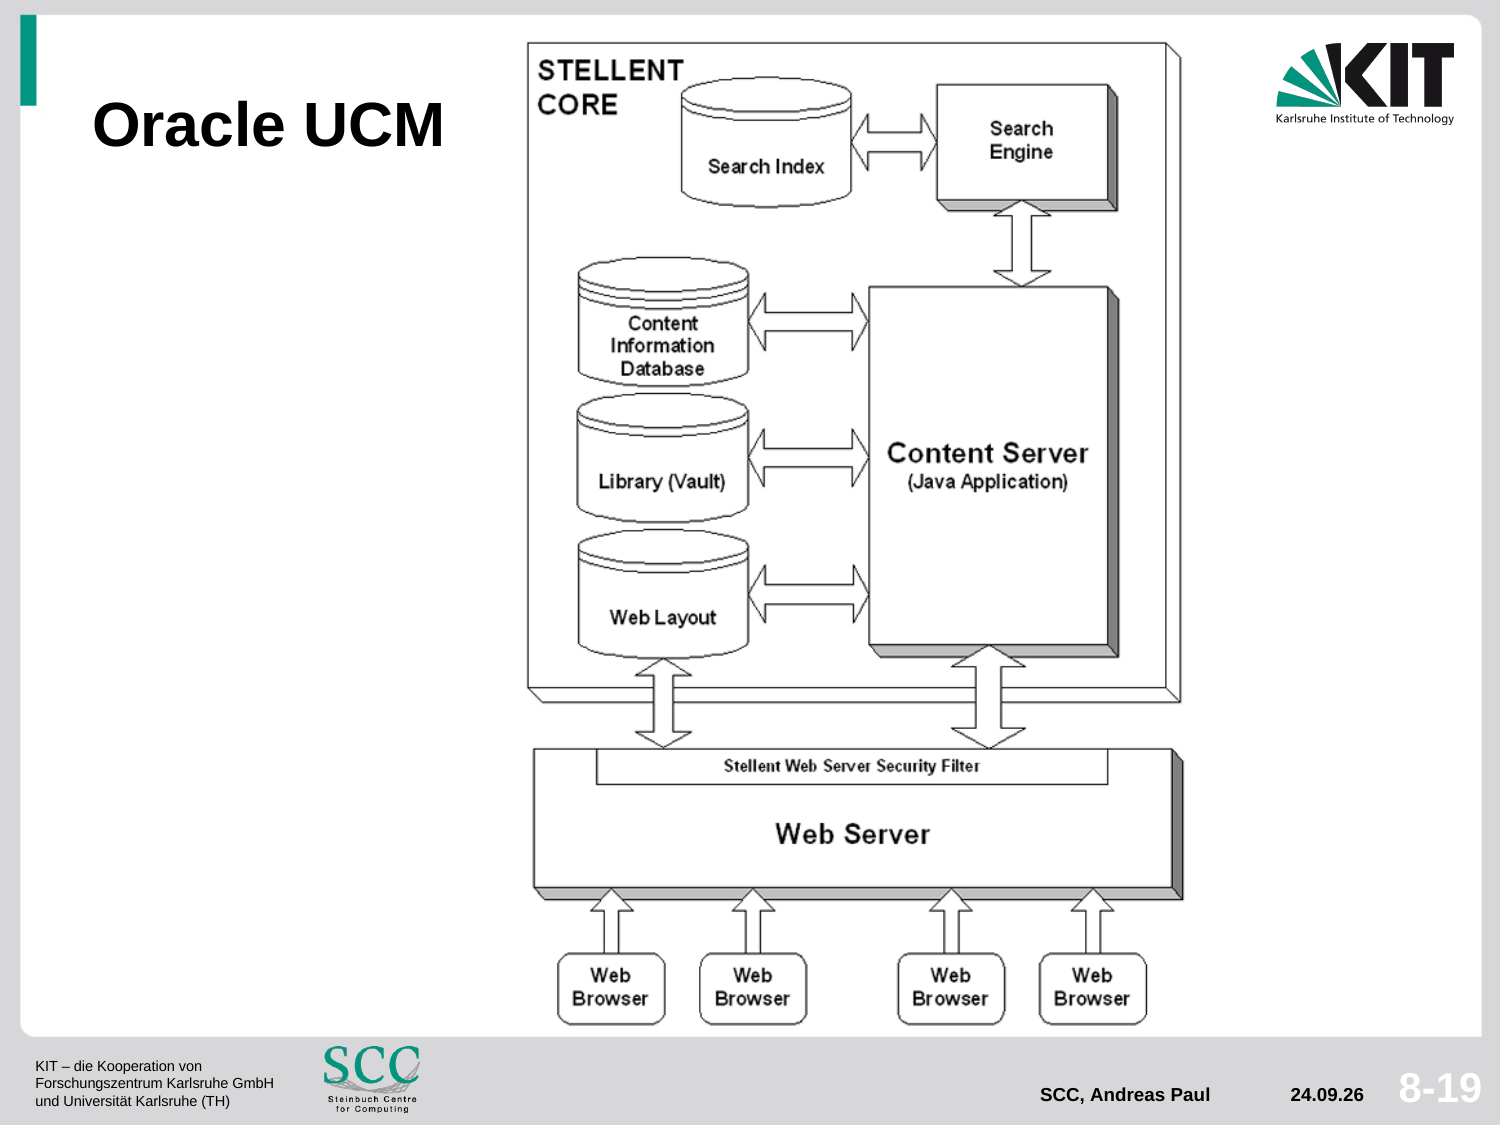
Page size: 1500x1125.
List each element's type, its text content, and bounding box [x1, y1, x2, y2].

title Oracle UCM [92, 56, 525, 192]
picture [0, 0, 1500, 1125]
